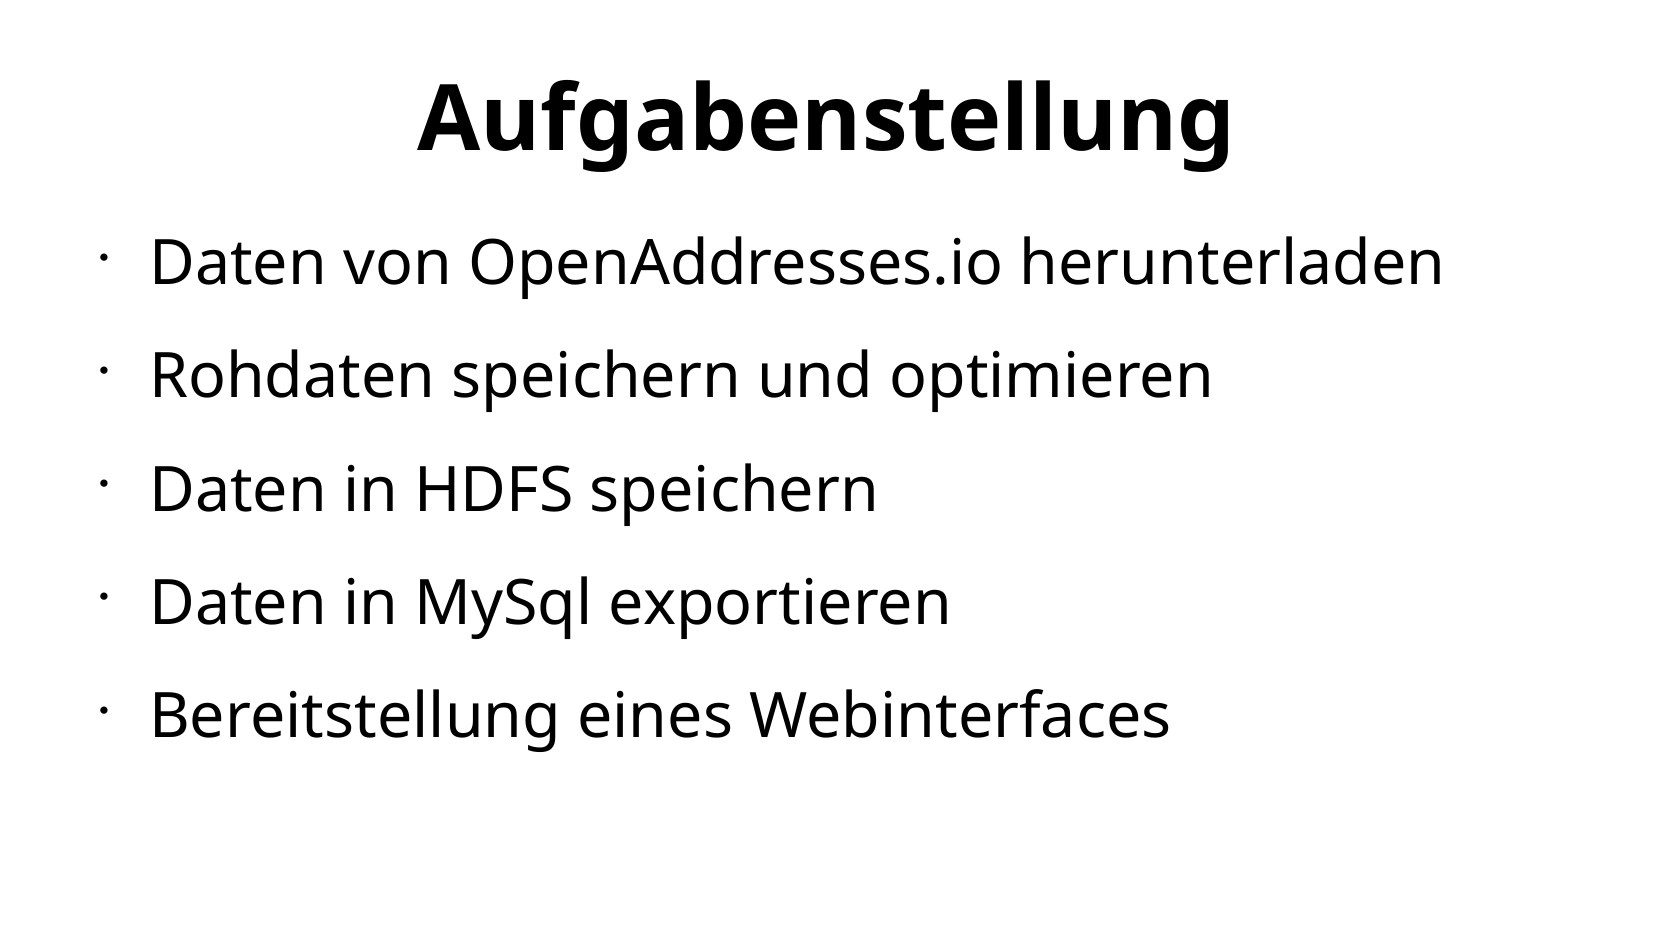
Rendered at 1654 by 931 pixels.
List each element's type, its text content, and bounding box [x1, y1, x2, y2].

title Aufgabenstellung [82, 37, 1571, 193]
list Daten von OpenAddresses.io herunterladen Rohdaten speichern und optimieren Daten in HDFS speichern Daten in MySql exportieren Bereitstellung eines Webinterfaces [82, 217, 1571, 758]
